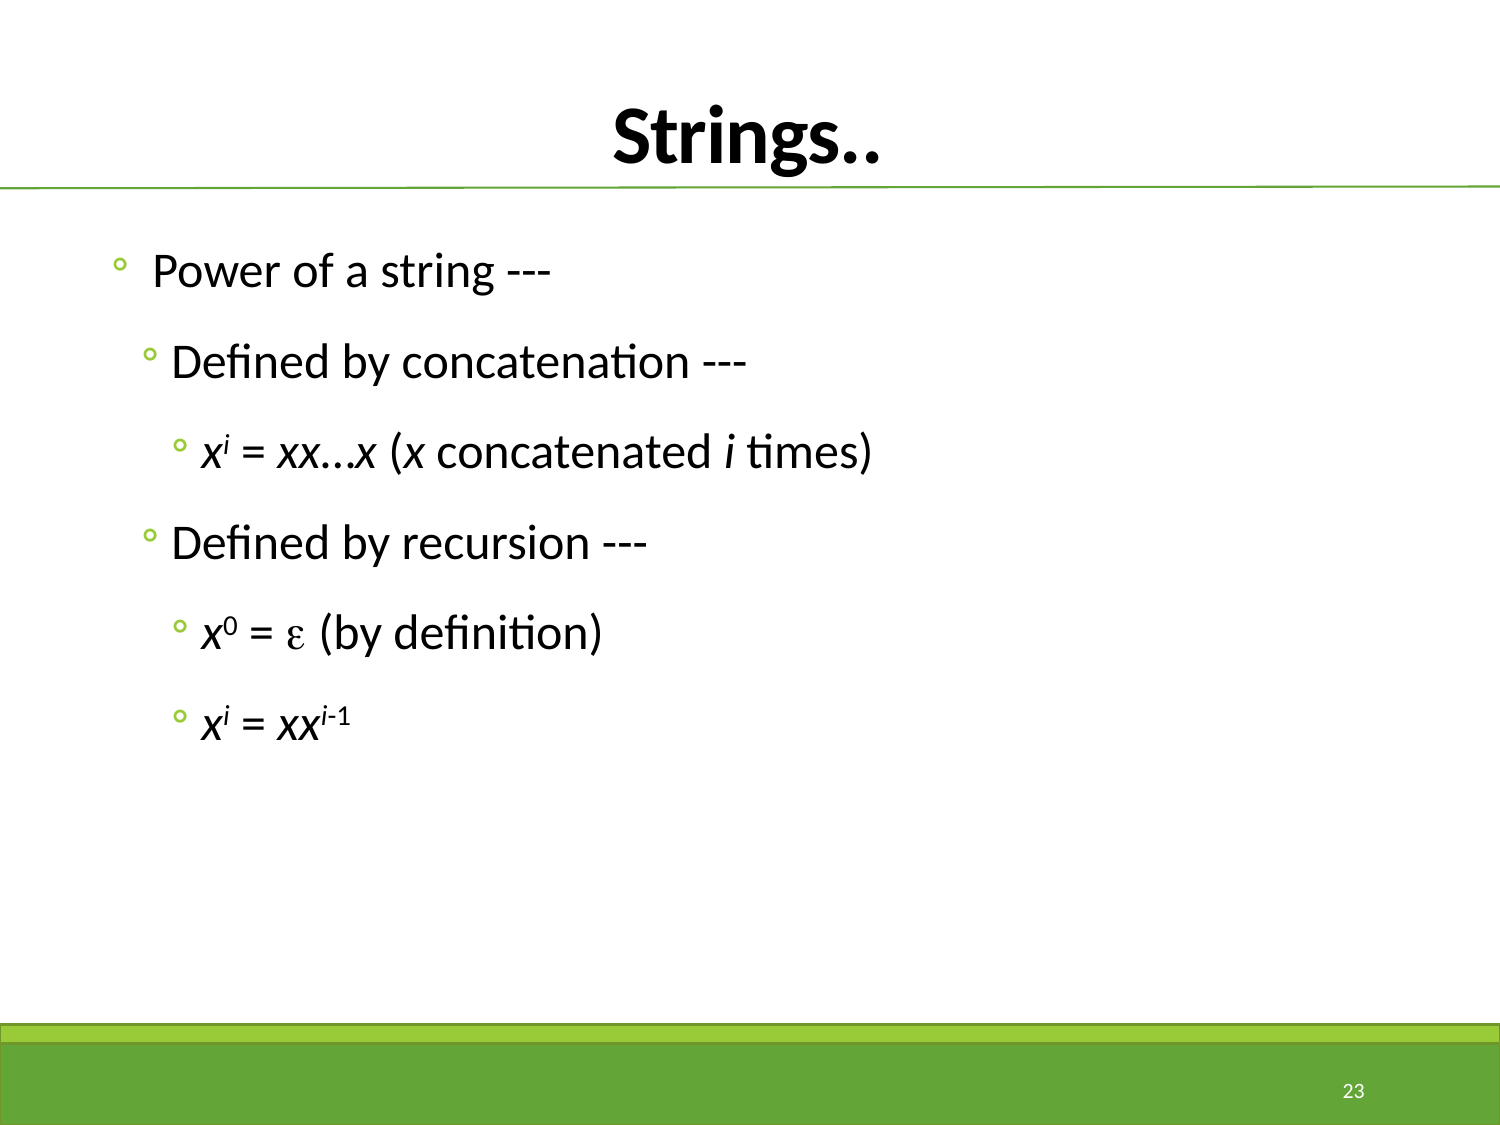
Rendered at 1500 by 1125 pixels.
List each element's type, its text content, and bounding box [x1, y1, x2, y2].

title Strings.. [72, 37, 1423, 188]
list Power of a string --- Defined by concatenation --- xi = xx…x (x concatenated i times) Defined by recursion --- x0 = e (by definition) xi = xxi-1 [78, 212, 1463, 1075]
